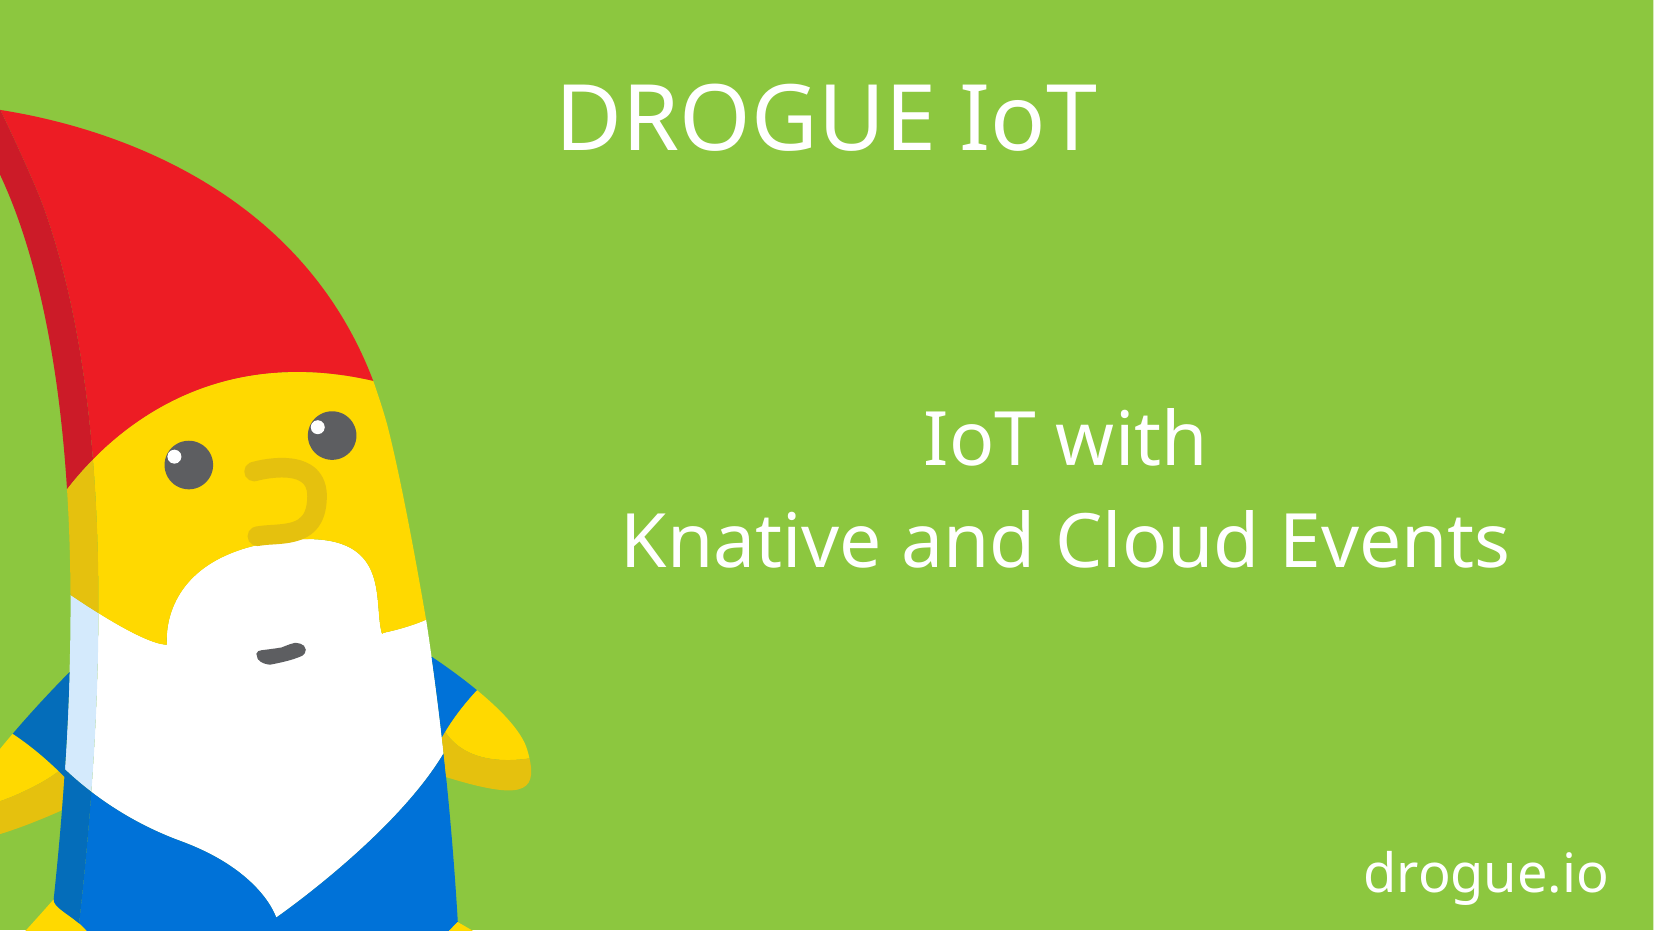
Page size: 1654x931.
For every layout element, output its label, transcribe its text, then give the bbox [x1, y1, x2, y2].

title DROGUE IoT [82, 37, 1571, 193]
subtitle IoT with Knative and Cloud Events [561, 217, 1571, 758]
text_box drogue.io [1299, 826, 1625, 902]
